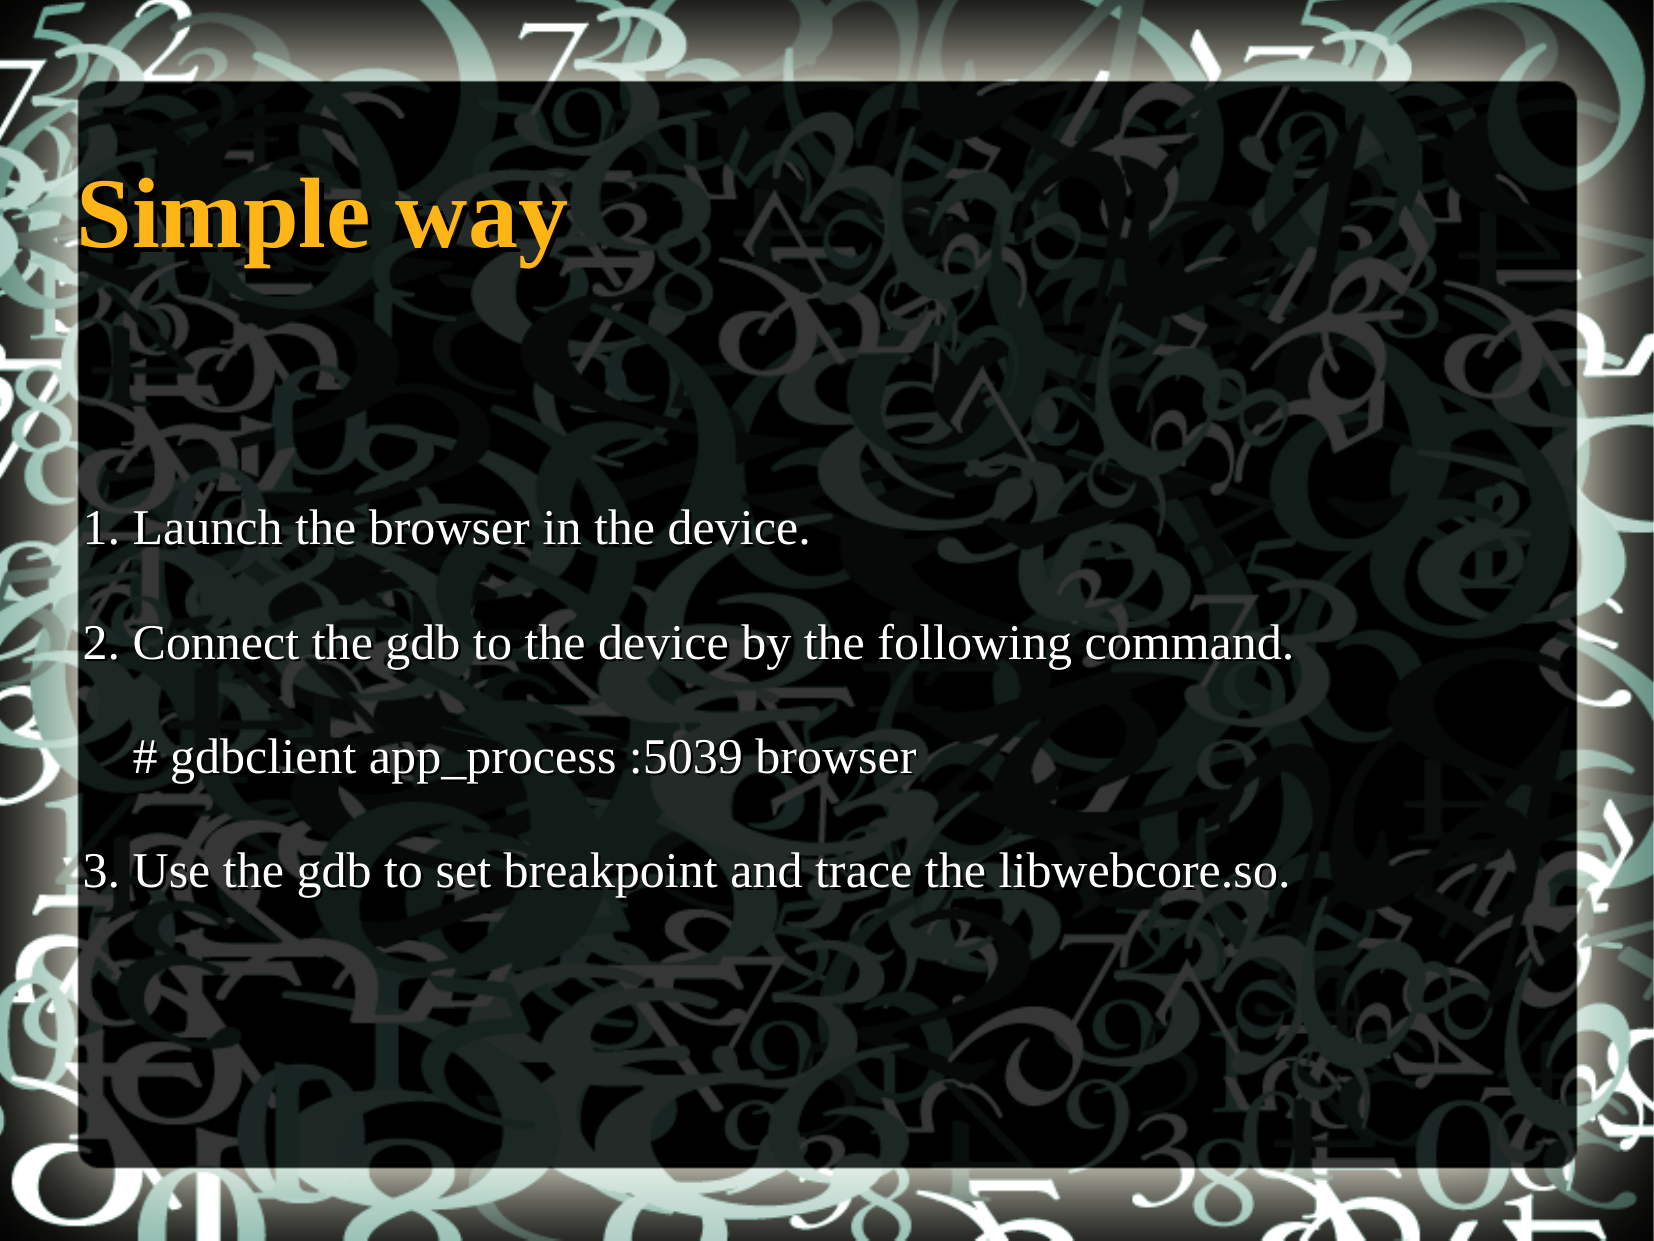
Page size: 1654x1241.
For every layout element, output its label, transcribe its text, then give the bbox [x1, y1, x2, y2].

picture [0, 0, 1654, 1241]
subtitle Launch the browser in the device. Connect the gdb to the device by the following command. # gdbclient app_process :5039 browser Use the gdb to set breakpoint and trace the libwebcore.so. [82, 297, 1571, 1102]
title Simple way [76, 118, 1565, 311]
